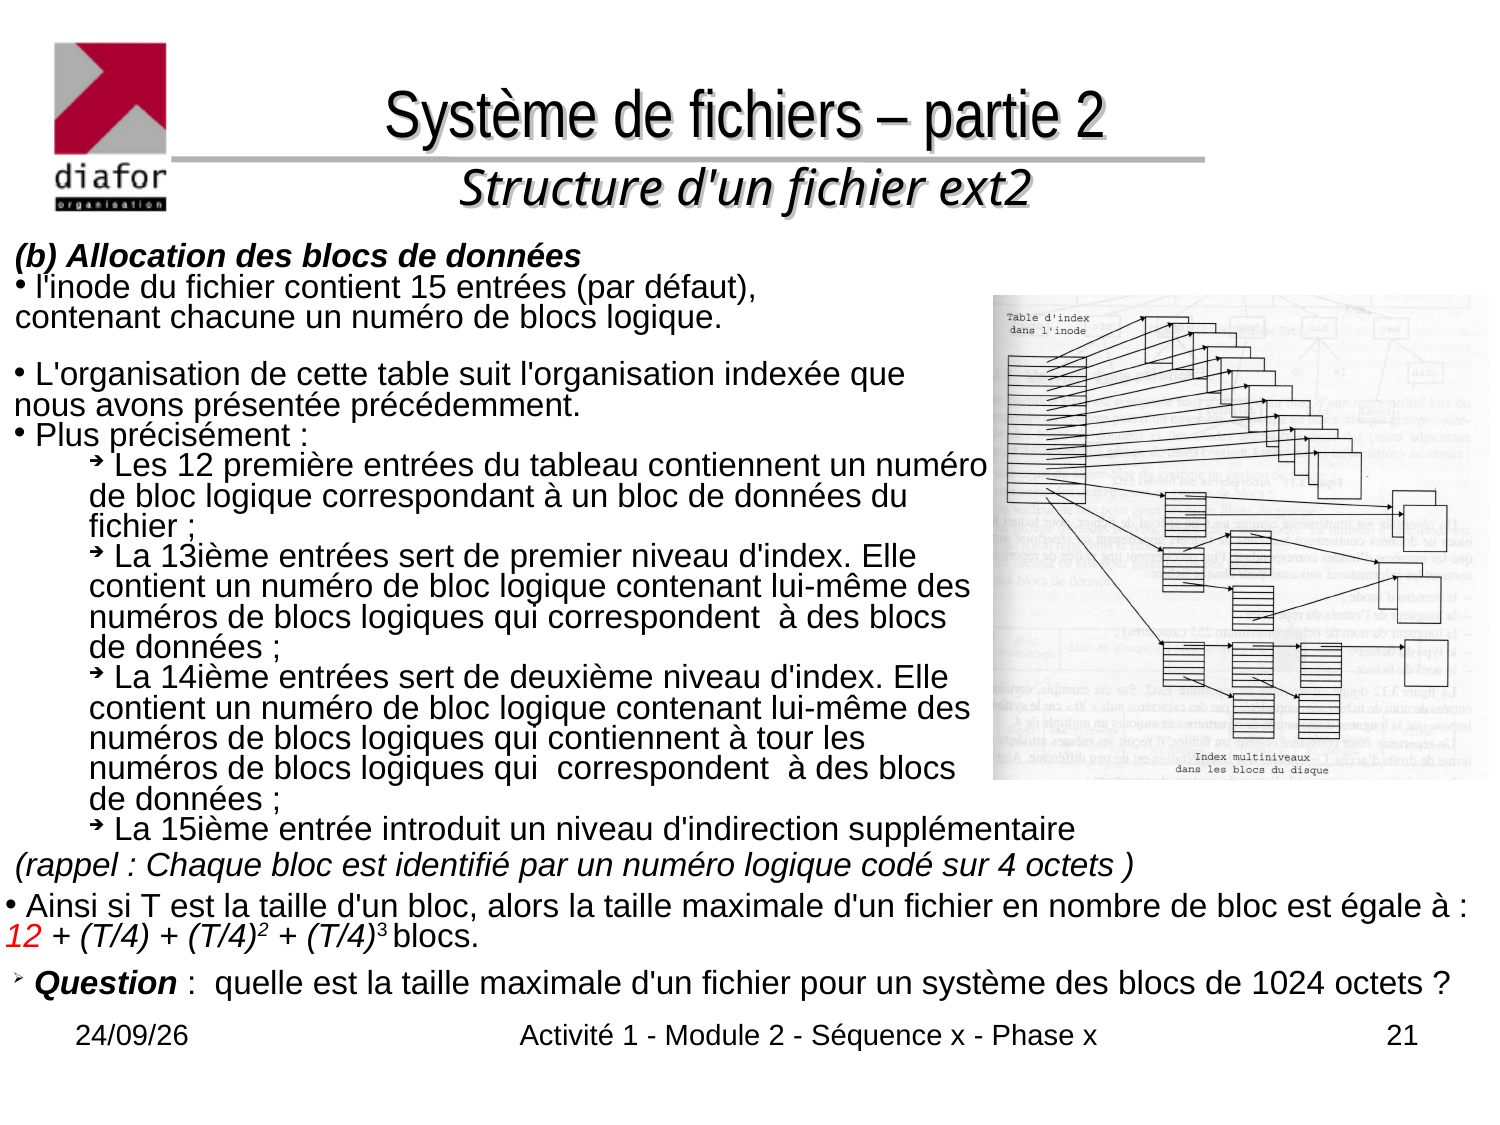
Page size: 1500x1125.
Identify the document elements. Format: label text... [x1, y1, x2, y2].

picture [53, 42, 168, 213]
text_box (rappel : Chaque bloc est identifié par un numéro logique codé sur 4 octets ) [0, 844, 1152, 890]
text_box L'organisation de cette table suit l'organisation indexée que nous avons présentée précédemment. Plus précisément : Les 12 première entrées du tableau contiennent un numéro de bloc logique correspondant à un bloc de données du fichier ; La 13ième entrées sert de premier niveau d'index. Elle contient un numéro de bloc logique contenant lui-même des numéros de blocs logiques qui correspondent à des blocs de données ; La 14ième entrées sert de deuxième niveau d'index. Elle contient un numéro de bloc logique contenant lui-même des numéros de blocs logiques qui contiennent à tour les numéros de blocs logiques qui correspondent à des blocs de données ; La 15ième entrée introduit un niveau d'indirection supplémentaire [0, 354, 1093, 844]
text_box (b) Allocation des blocs de données l'inode du fichier contient 15 entrées (par défaut), contenant chacune un numéro de blocs logique. [0, 236, 783, 342]
text_box Question : quelle est la taille maximale d'un fichier pour un système des blocs de 1024 octets ? [0, 962, 1469, 1008]
title Système de fichiers – partie 2 Structure d'un fichier ext2 [75, 45, 1418, 250]
text_box Ainsi si T est la taille d'un bloc, alors la taille maximale d'un fichier en nombre de bloc est égale à : 12 + (T/4) + (T/4)2 + (T/4)3 blocs. [0, 885, 1486, 962]
picture [993, 295, 1489, 780]
